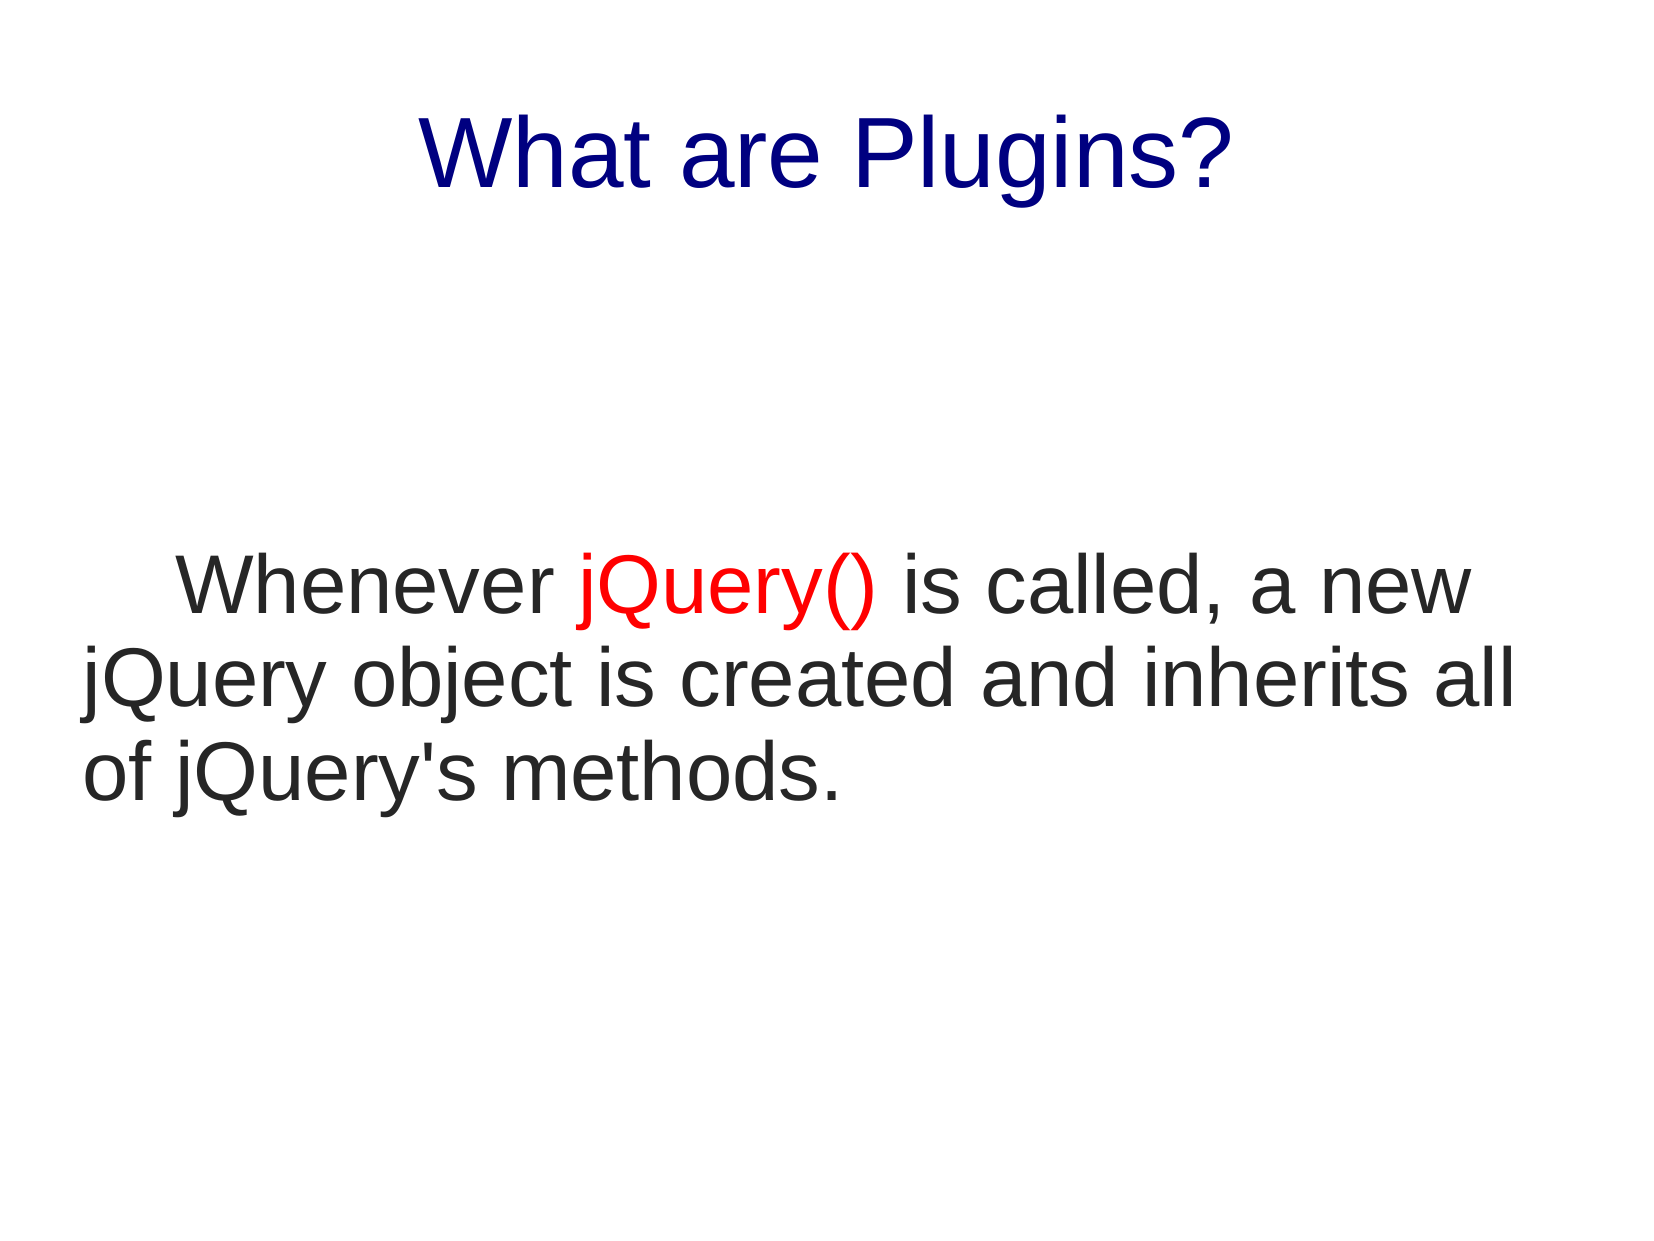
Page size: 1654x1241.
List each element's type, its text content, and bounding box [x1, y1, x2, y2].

list Whenever jQuery() is called, a new jQuery object is created and inherits all of jQuery's methods. [82, 290, 1571, 1109]
title What are Plugins? [82, 49, 1571, 257]
